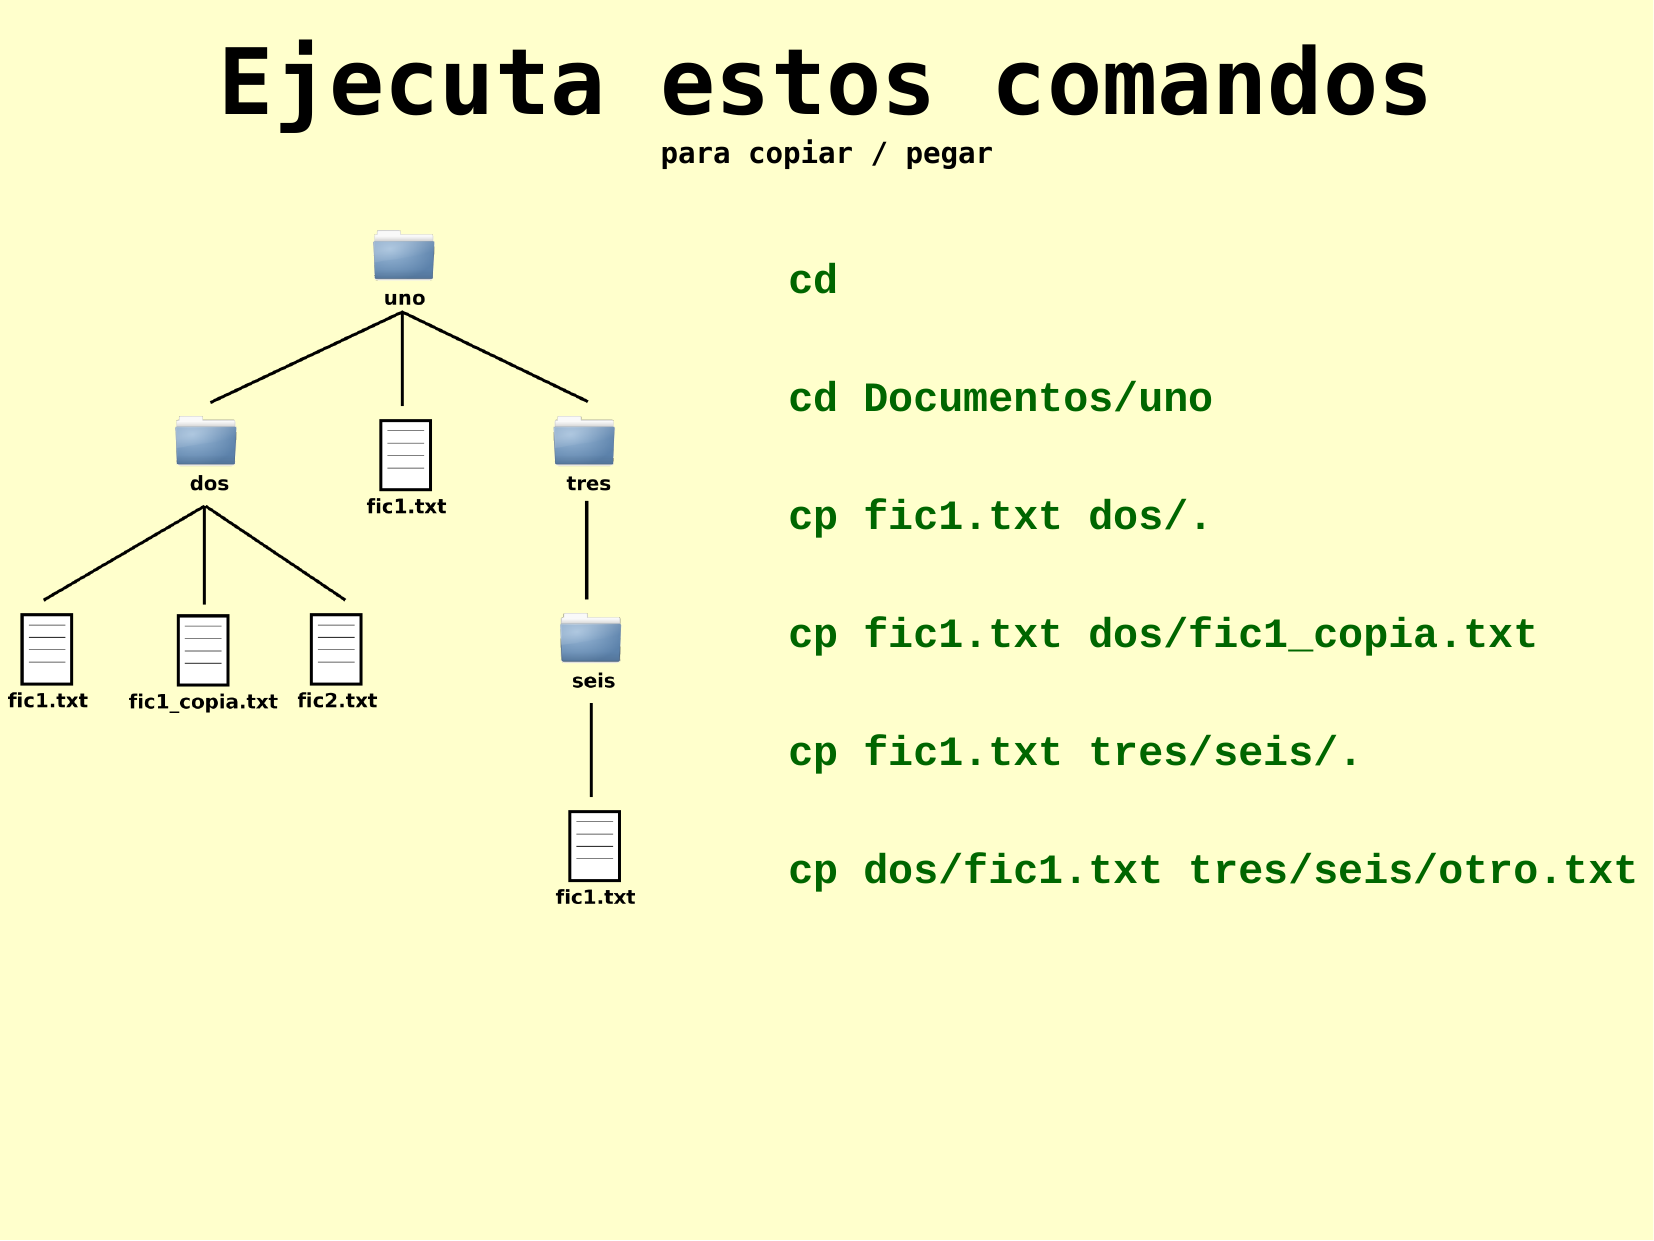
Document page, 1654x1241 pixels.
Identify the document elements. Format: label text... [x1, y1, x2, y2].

text_box cp fic1.txt dos/. [773, 487, 1654, 567]
text_box cp fic1.txt tres/seis/. [773, 723, 1654, 804]
text_box cp dos/fic1.txt tres/seis/otro.txt [773, 841, 1654, 922]
text_box cd [773, 251, 1654, 331]
picture [8, 230, 635, 904]
title Ejecuta estos comandos para copiar / pegar [82, 0, 1571, 204]
text_box cd Documentos/uno [773, 369, 1654, 449]
text_box cp fic1.txt dos/fic1_copia.txt [773, 605, 1654, 686]
